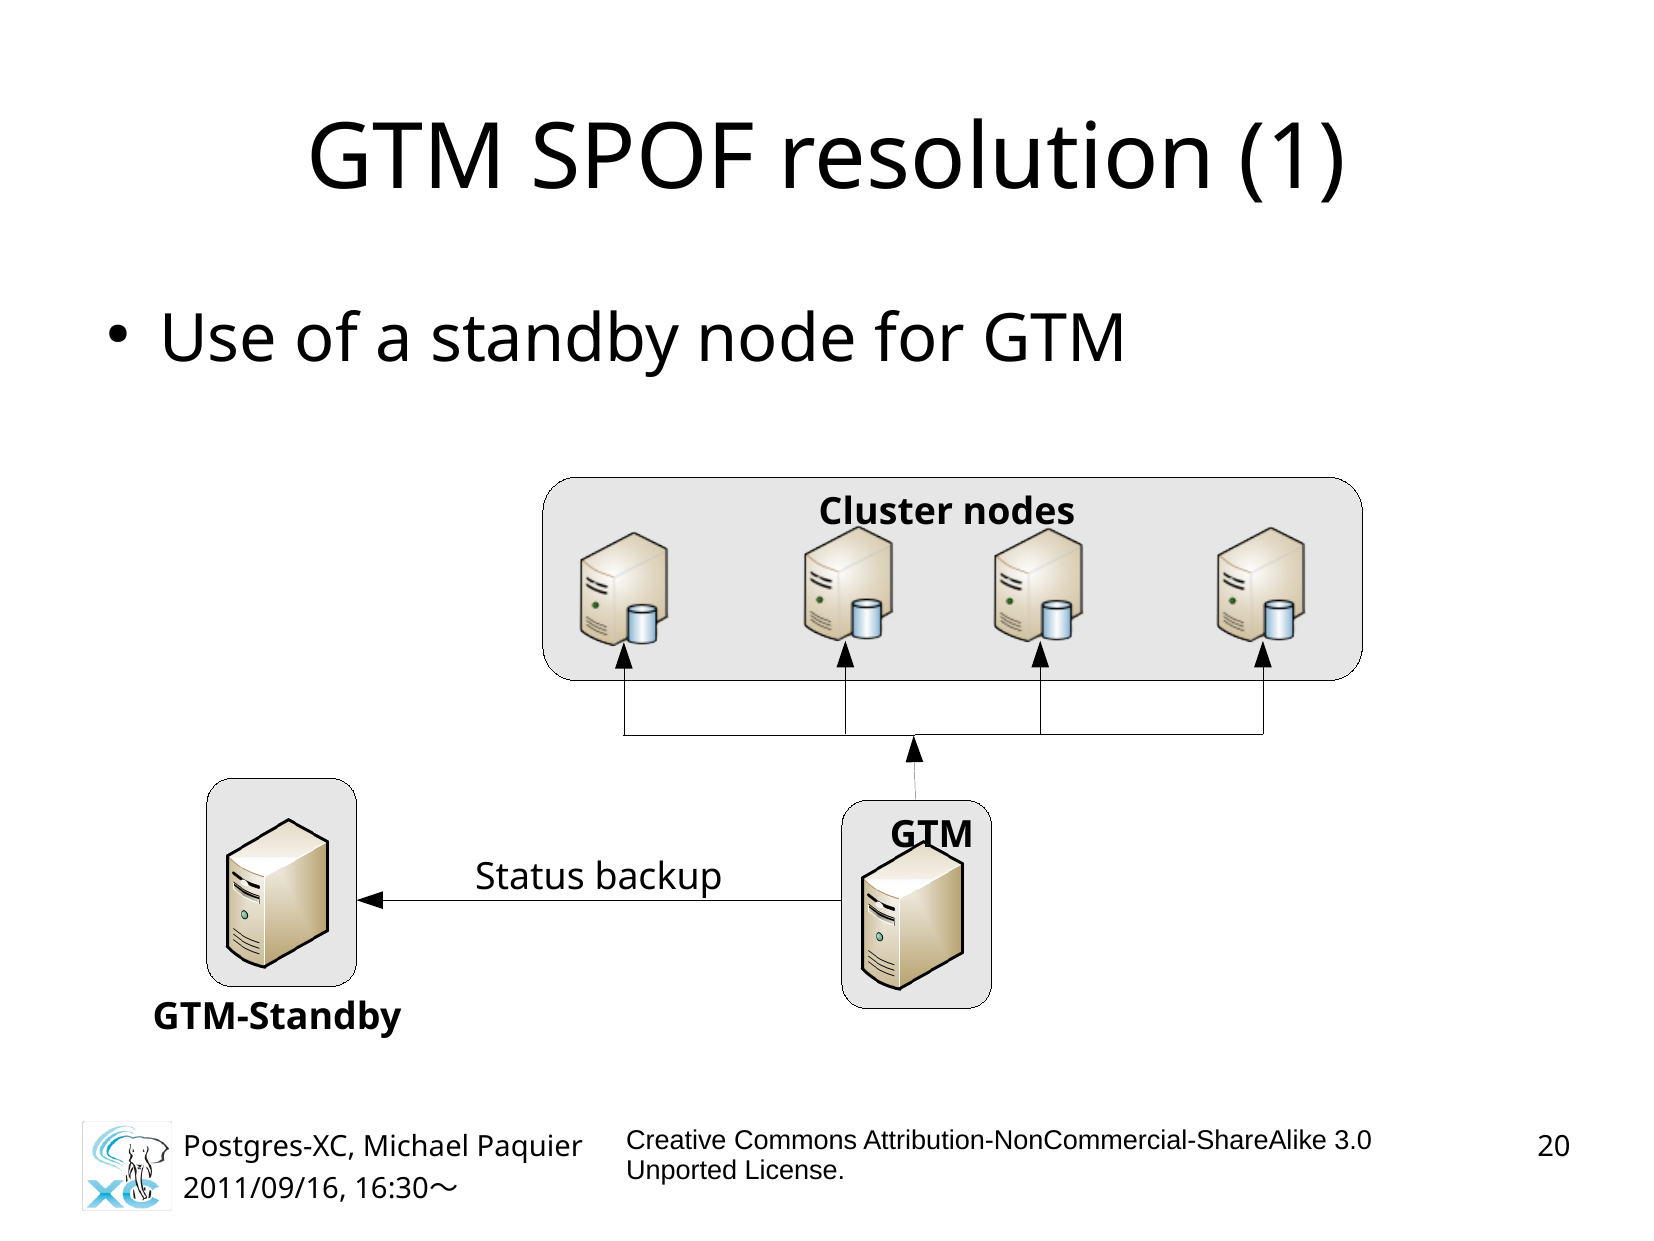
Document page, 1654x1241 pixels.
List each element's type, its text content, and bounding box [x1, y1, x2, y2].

text_box [846, 540, 1040, 681]
list Use of a standby node for GTM [88, 290, 1571, 1109]
picture [993, 540, 1087, 644]
picture [224, 816, 332, 972]
text_box GTM-Standby [137, 982, 450, 1045]
text_box GTM [874, 800, 997, 864]
title GTM SPOF resolution (1) [82, 56, 1571, 250]
picture [859, 838, 967, 994]
text_box [206, 778, 357, 982]
picture [82, 1121, 172, 1211]
picture [803, 540, 897, 643]
text_box Cluster nodes [803, 477, 1123, 540]
text_box [841, 800, 992, 1009]
text_box [1041, 477, 1363, 681]
text_box [542, 477, 845, 681]
picture [1216, 526, 1309, 644]
picture [579, 531, 672, 648]
